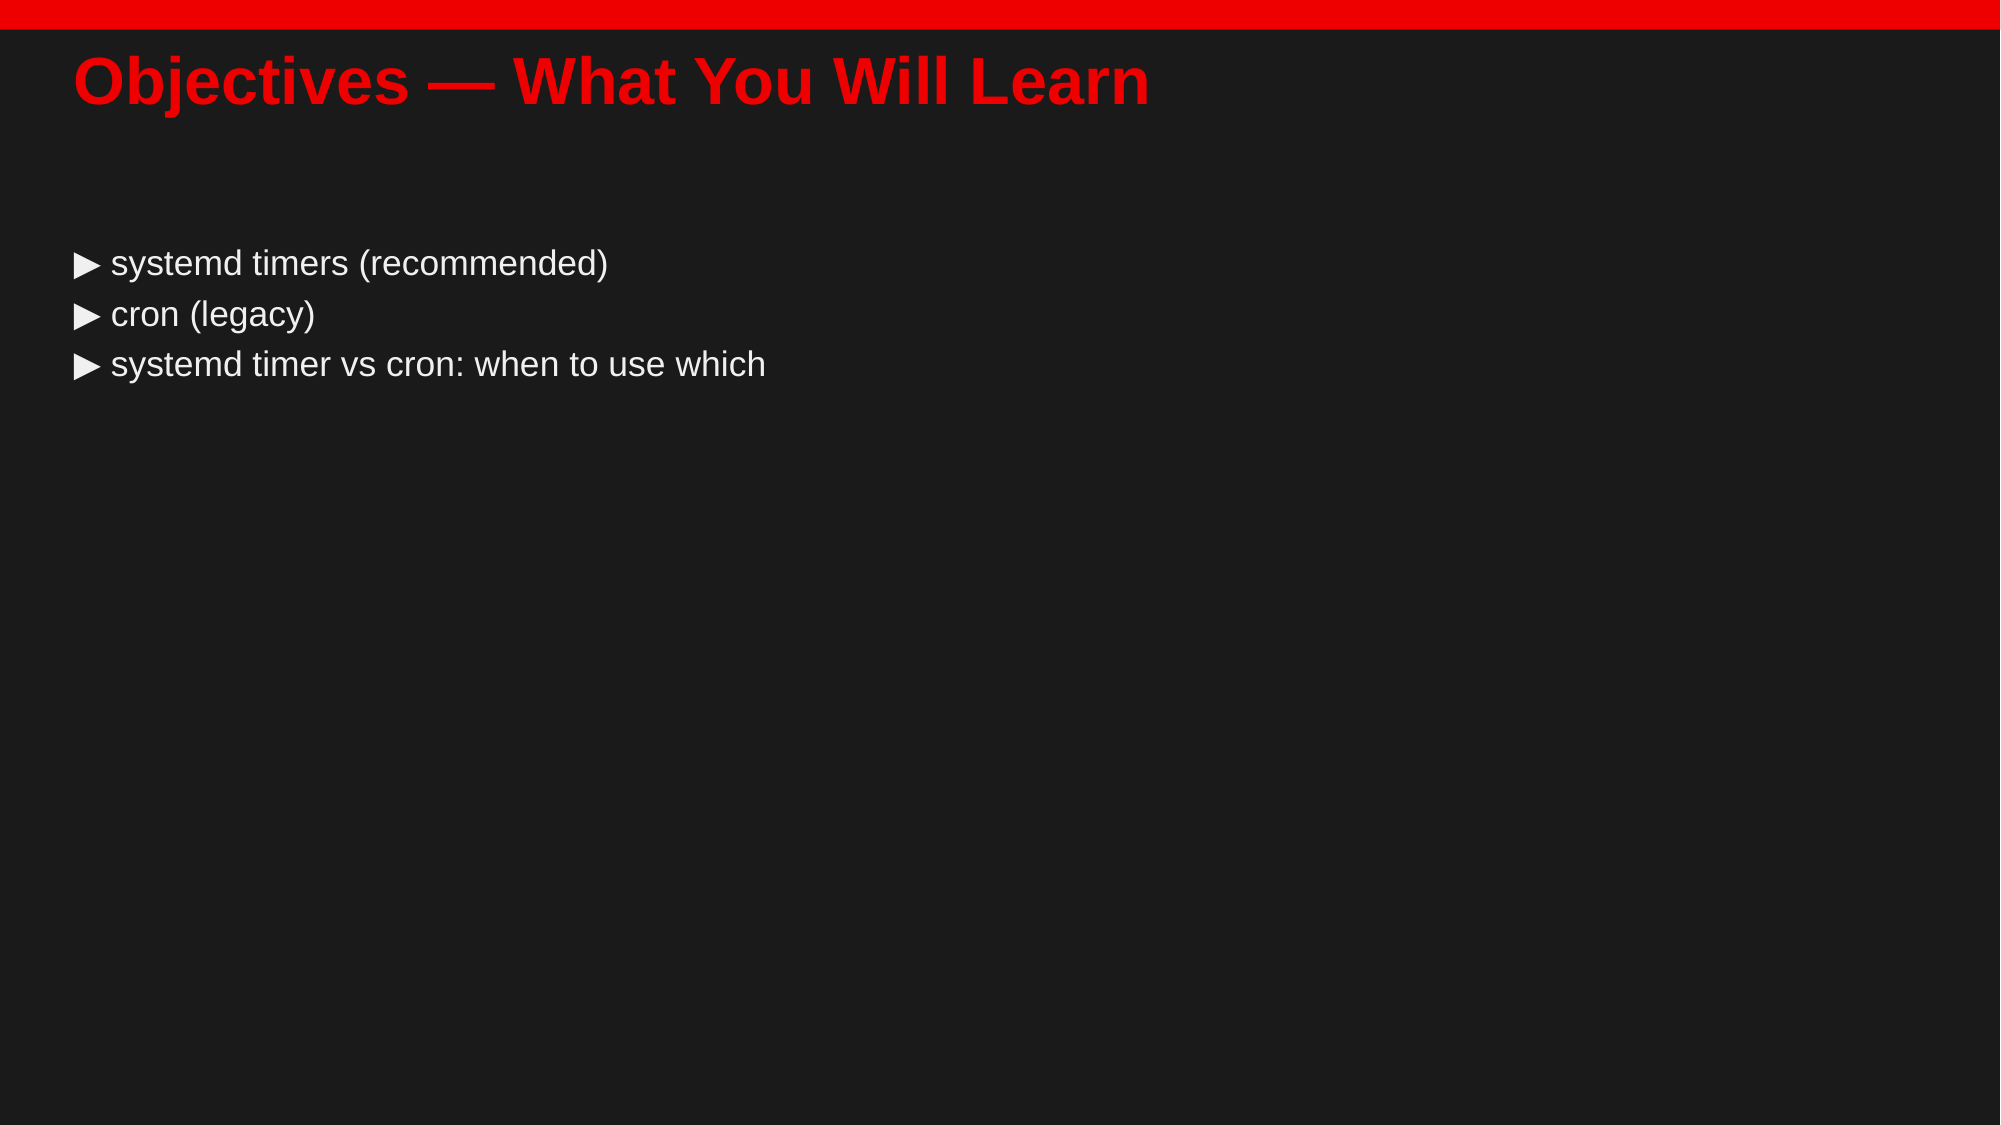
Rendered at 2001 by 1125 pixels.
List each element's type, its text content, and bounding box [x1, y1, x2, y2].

text_box ▶ systemd timers (recommended) ▶ cron (legacy) ▶ systemd timer vs cron: when to use which [59, 236, 1942, 1037]
text_box Objectives — What You Will Learn [59, 36, 1942, 208]
text_box [0, 0, 2001, 30]
